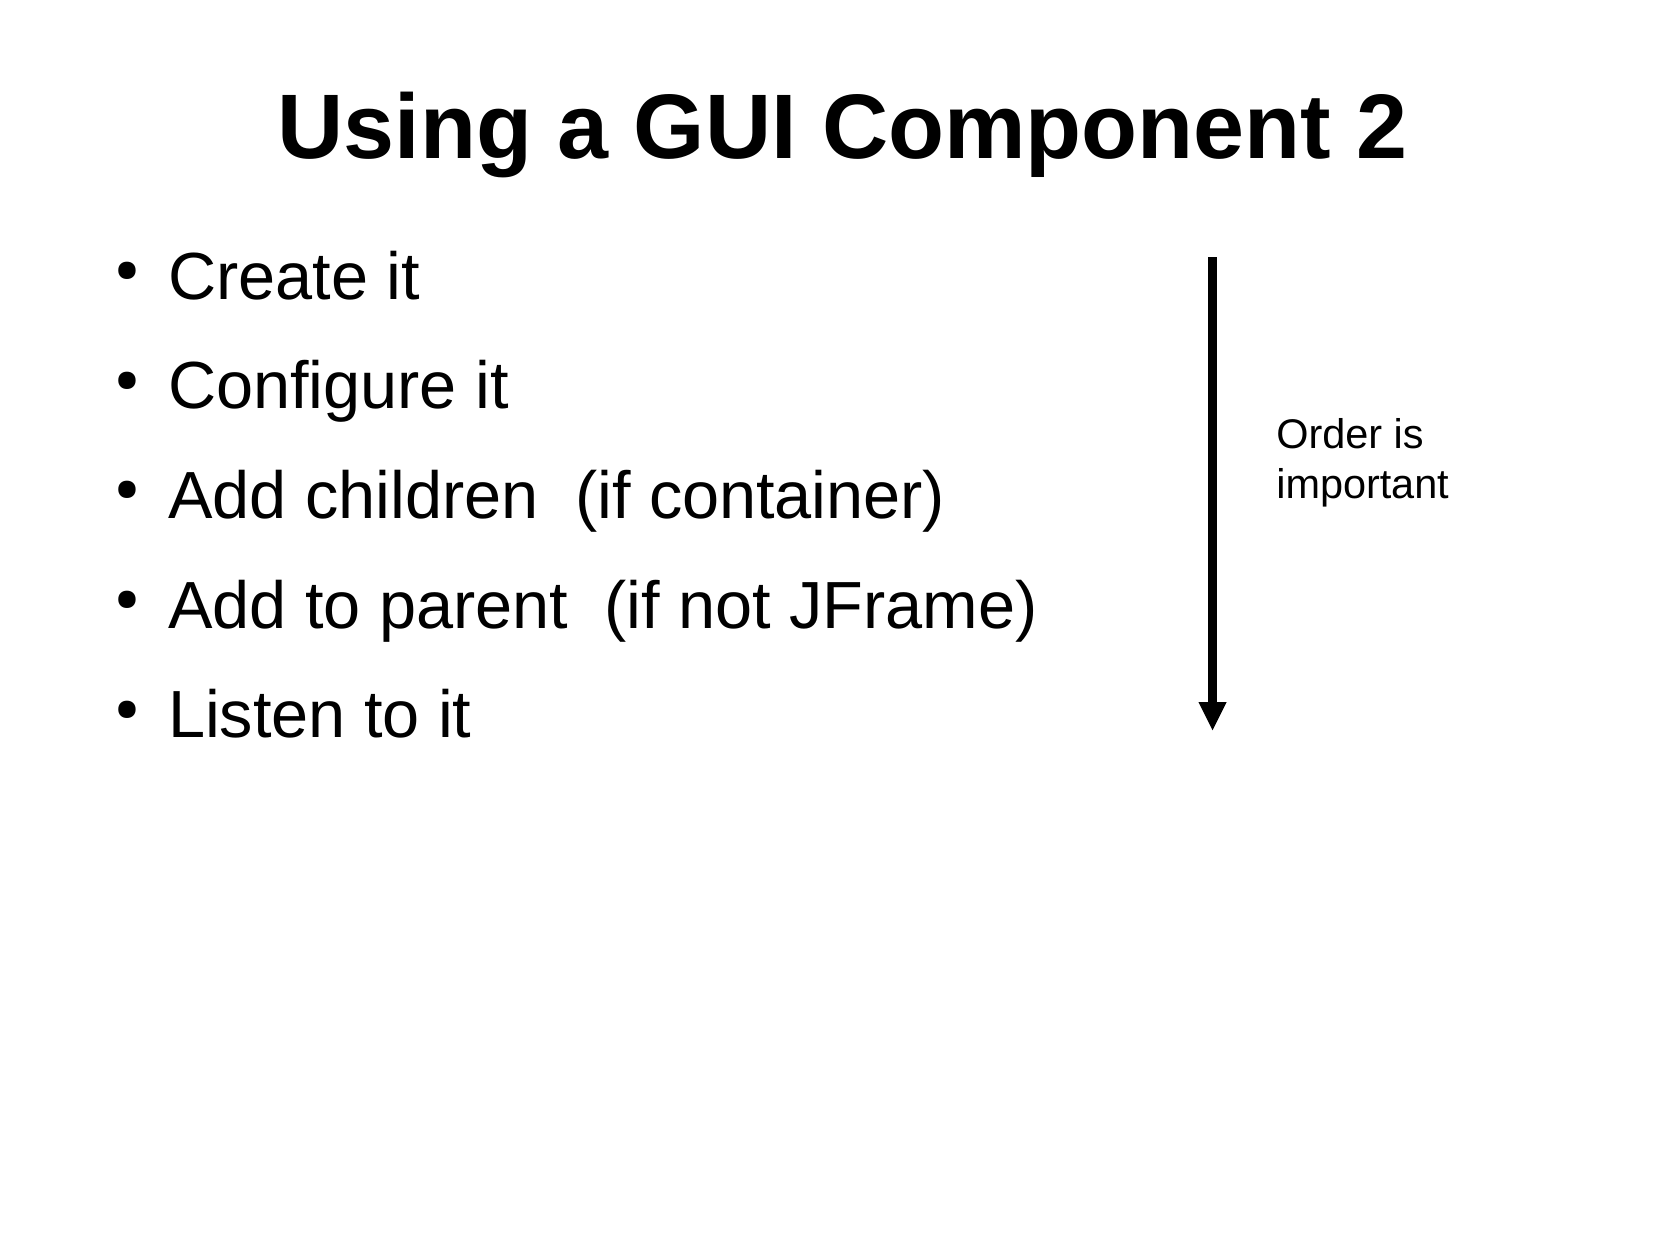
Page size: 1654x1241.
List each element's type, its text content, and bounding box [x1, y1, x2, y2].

list Create it Configure it Add children (if container) Add to parent (if not JFrame) Listen to it [82, 225, 1538, 1186]
text_box Order is important [1226, 399, 1464, 515]
title Using a GUI Component 2 [82, 49, 1571, 196]
